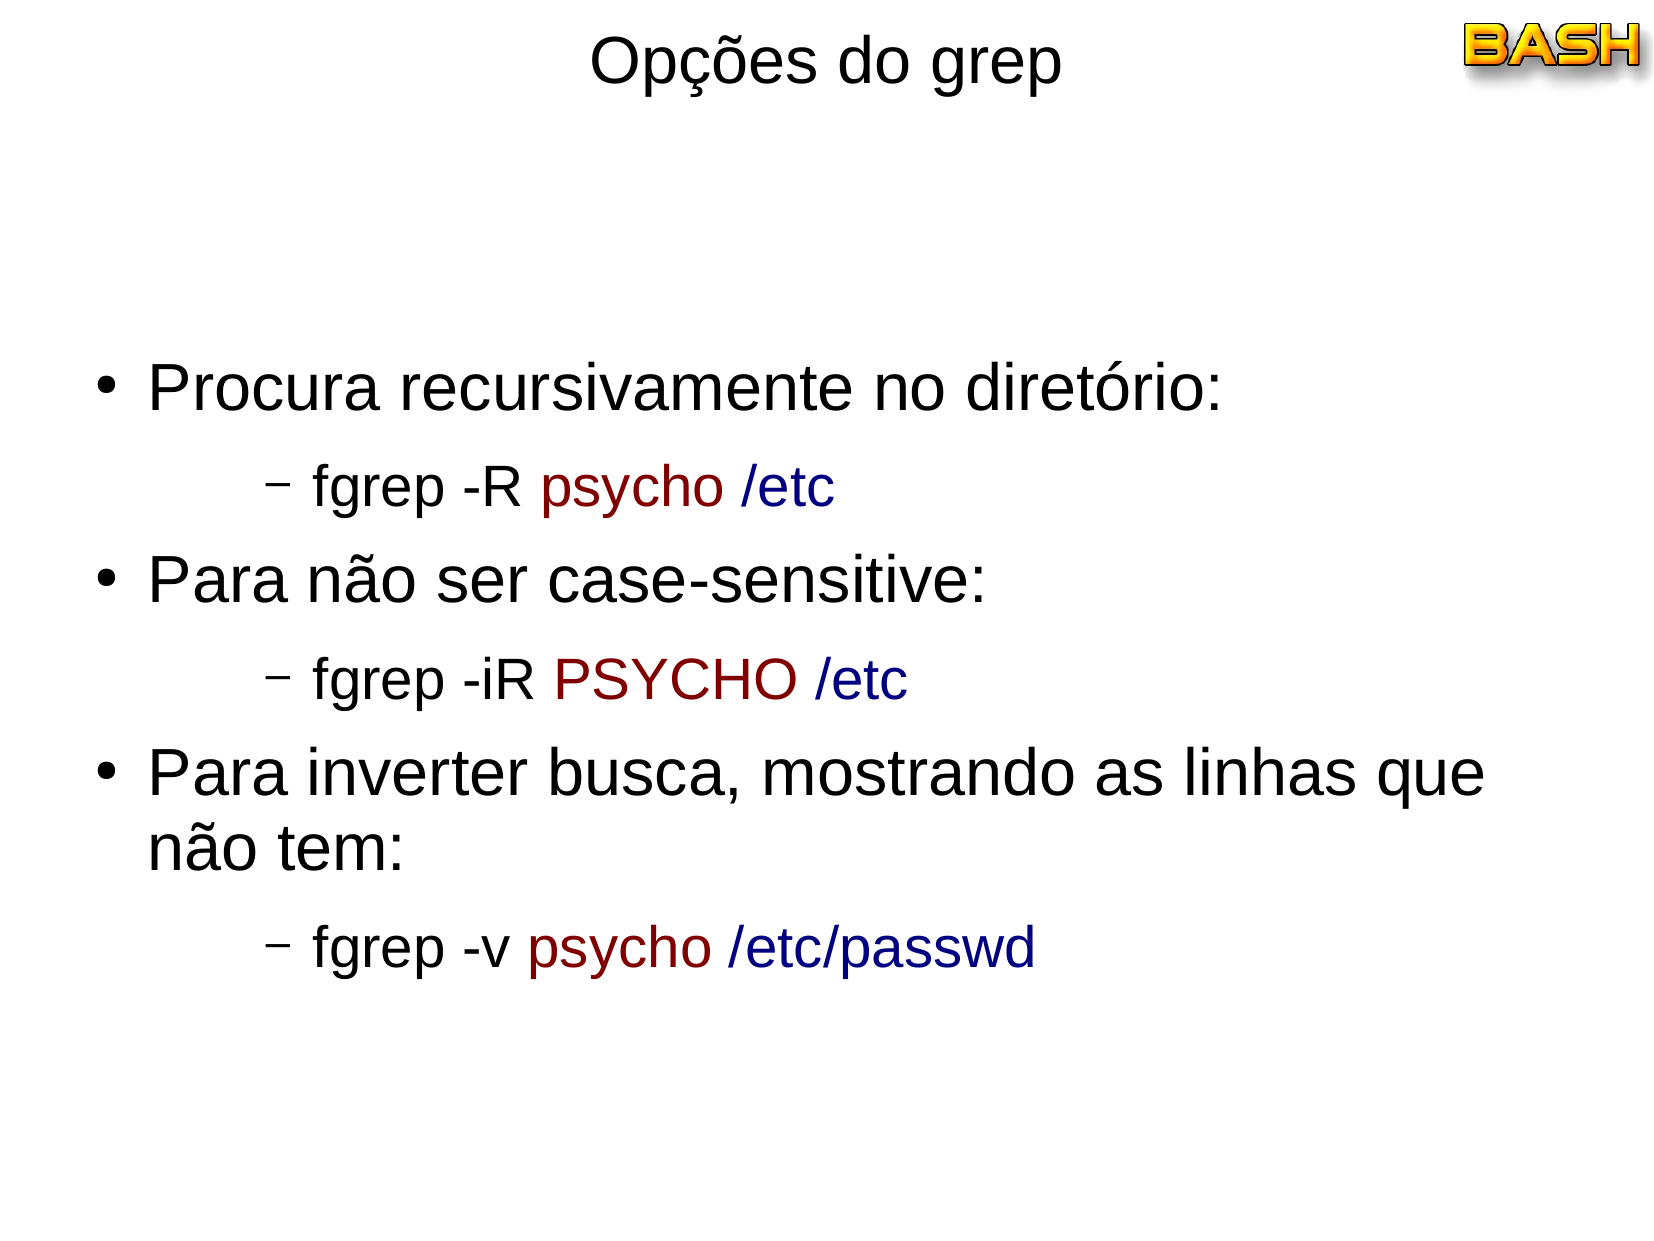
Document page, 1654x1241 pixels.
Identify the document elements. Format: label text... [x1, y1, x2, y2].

title Opções do grep [82, 22, 1571, 98]
list Procura recursivamente no diretório: fgrep -R psycho /etc Para não ser case-sensitive: fgrep -iR PSYCHO /etc Para inverter busca, mostrando as linhas que não tem: fgrep -v psycho /etc/passwd [76, 349, 1565, 980]
picture [1450, 0, 1654, 96]
